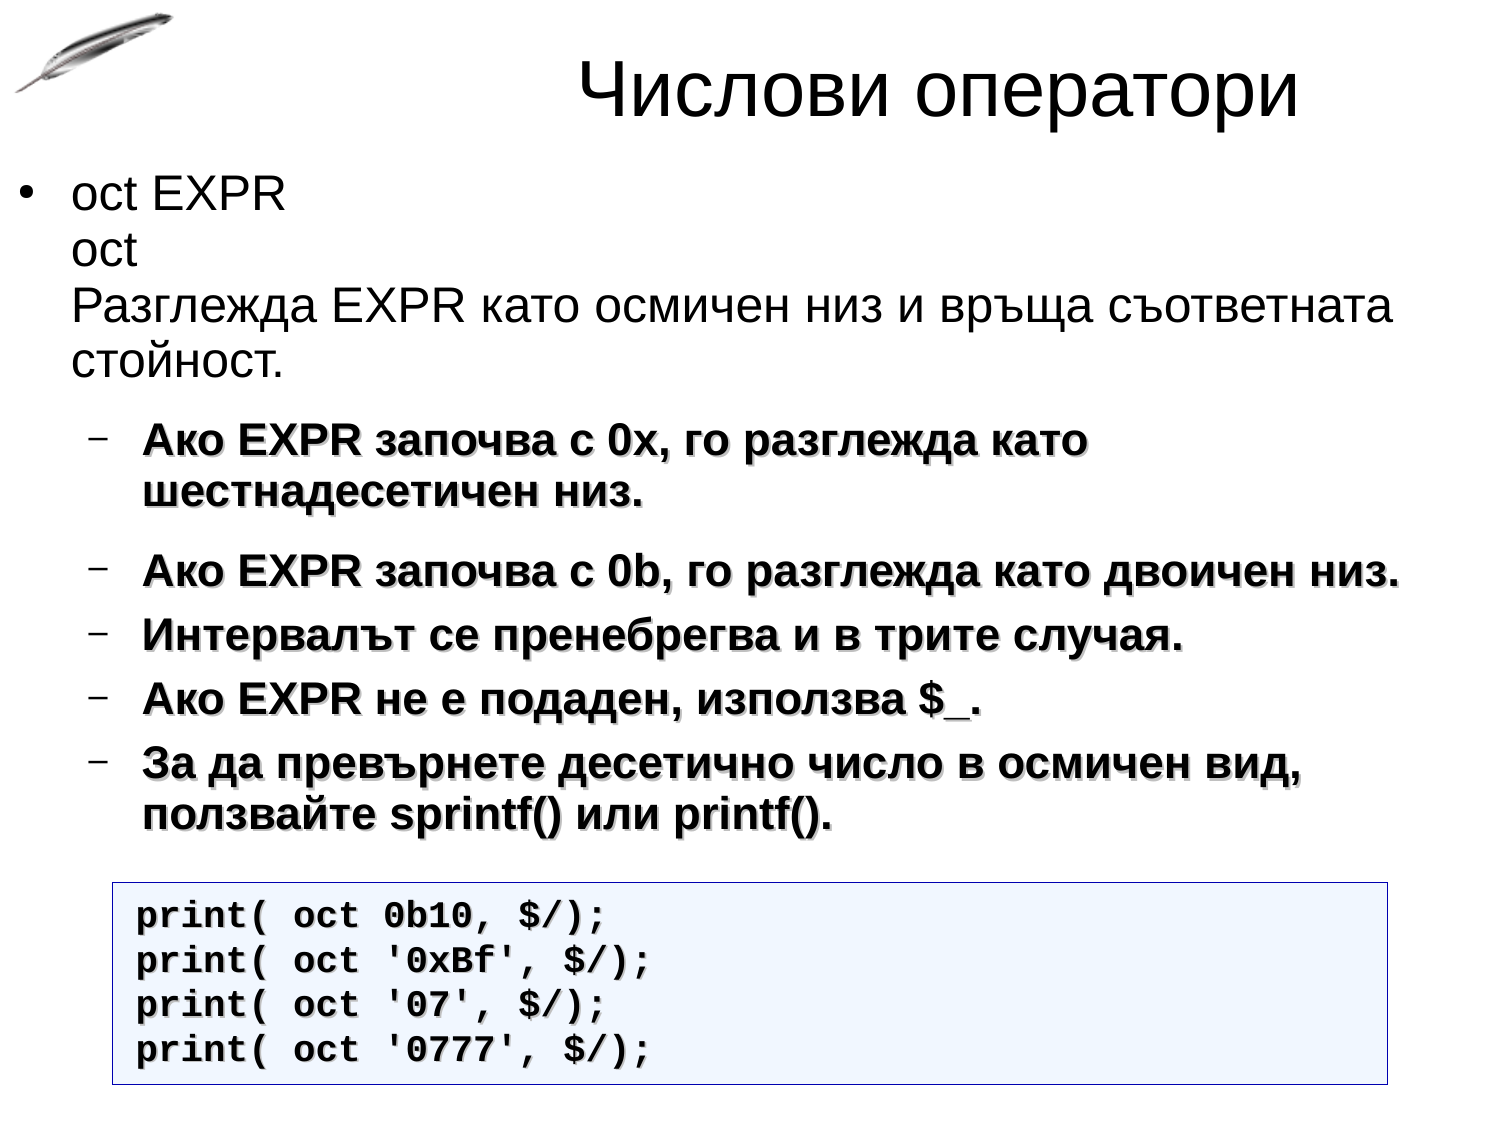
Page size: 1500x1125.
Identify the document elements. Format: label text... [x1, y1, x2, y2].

list oct EXPR oct Разглежда EXPR като осмичен низ и връща съответната стойност. Ако EXPR започва с 0x, го разглежда като шестнадесетичен низ. Ако EXPR започва с 0b, го разглежда като двоичен низ. Интервалът се пренебрегва и в трите случая. Ако EXPR не е подаден, използва $_. За да превърнете десетично число в осмичен вид, ползвайте sprintf() или printf(). [0, 165, 1500, 1123]
text_box print( oct 0b10, $/); print( oct '0xBf', $/); print( oct '07', $/); print( oct '0777', $/); [111, 882, 1388, 1085]
picture [11, 11, 179, 95]
title Числови оператори [419, 0, 1459, 165]
